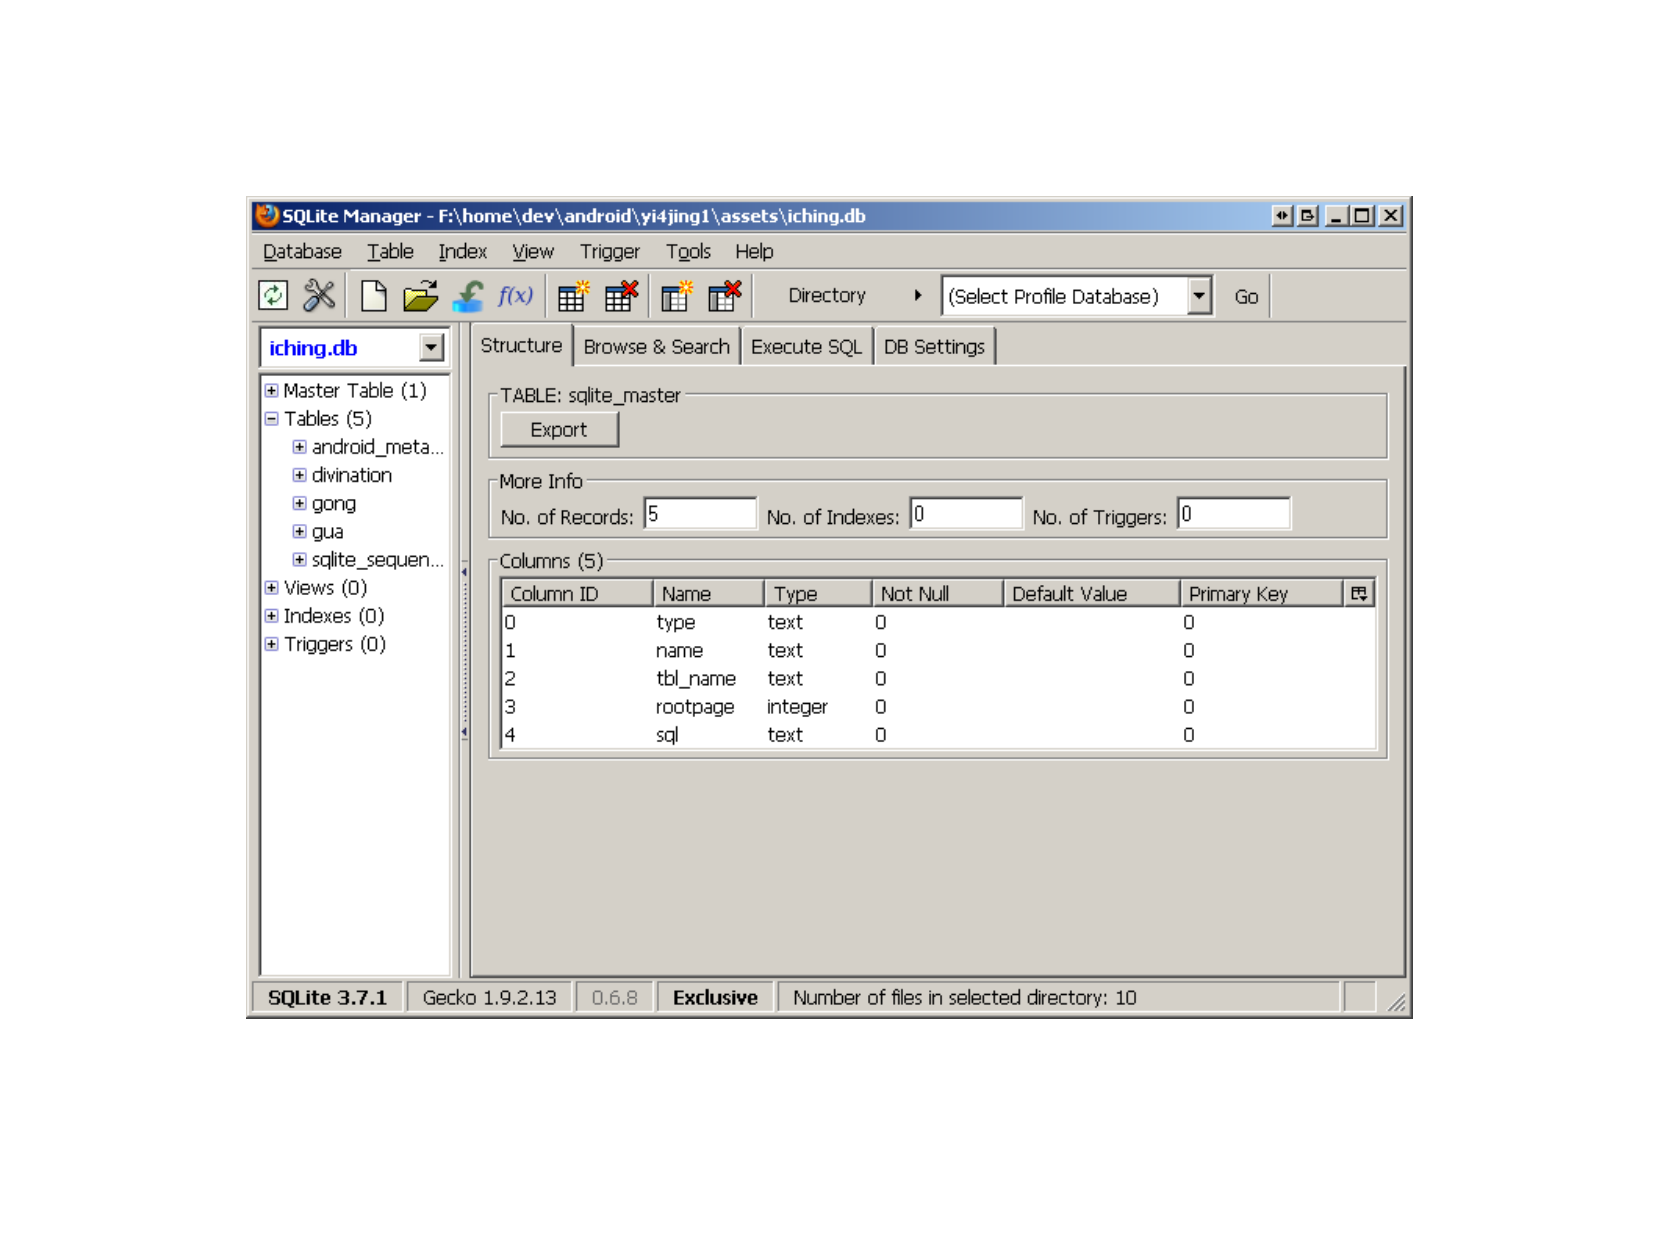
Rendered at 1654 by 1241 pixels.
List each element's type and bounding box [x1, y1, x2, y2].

picture [246, 196, 1413, 1019]
